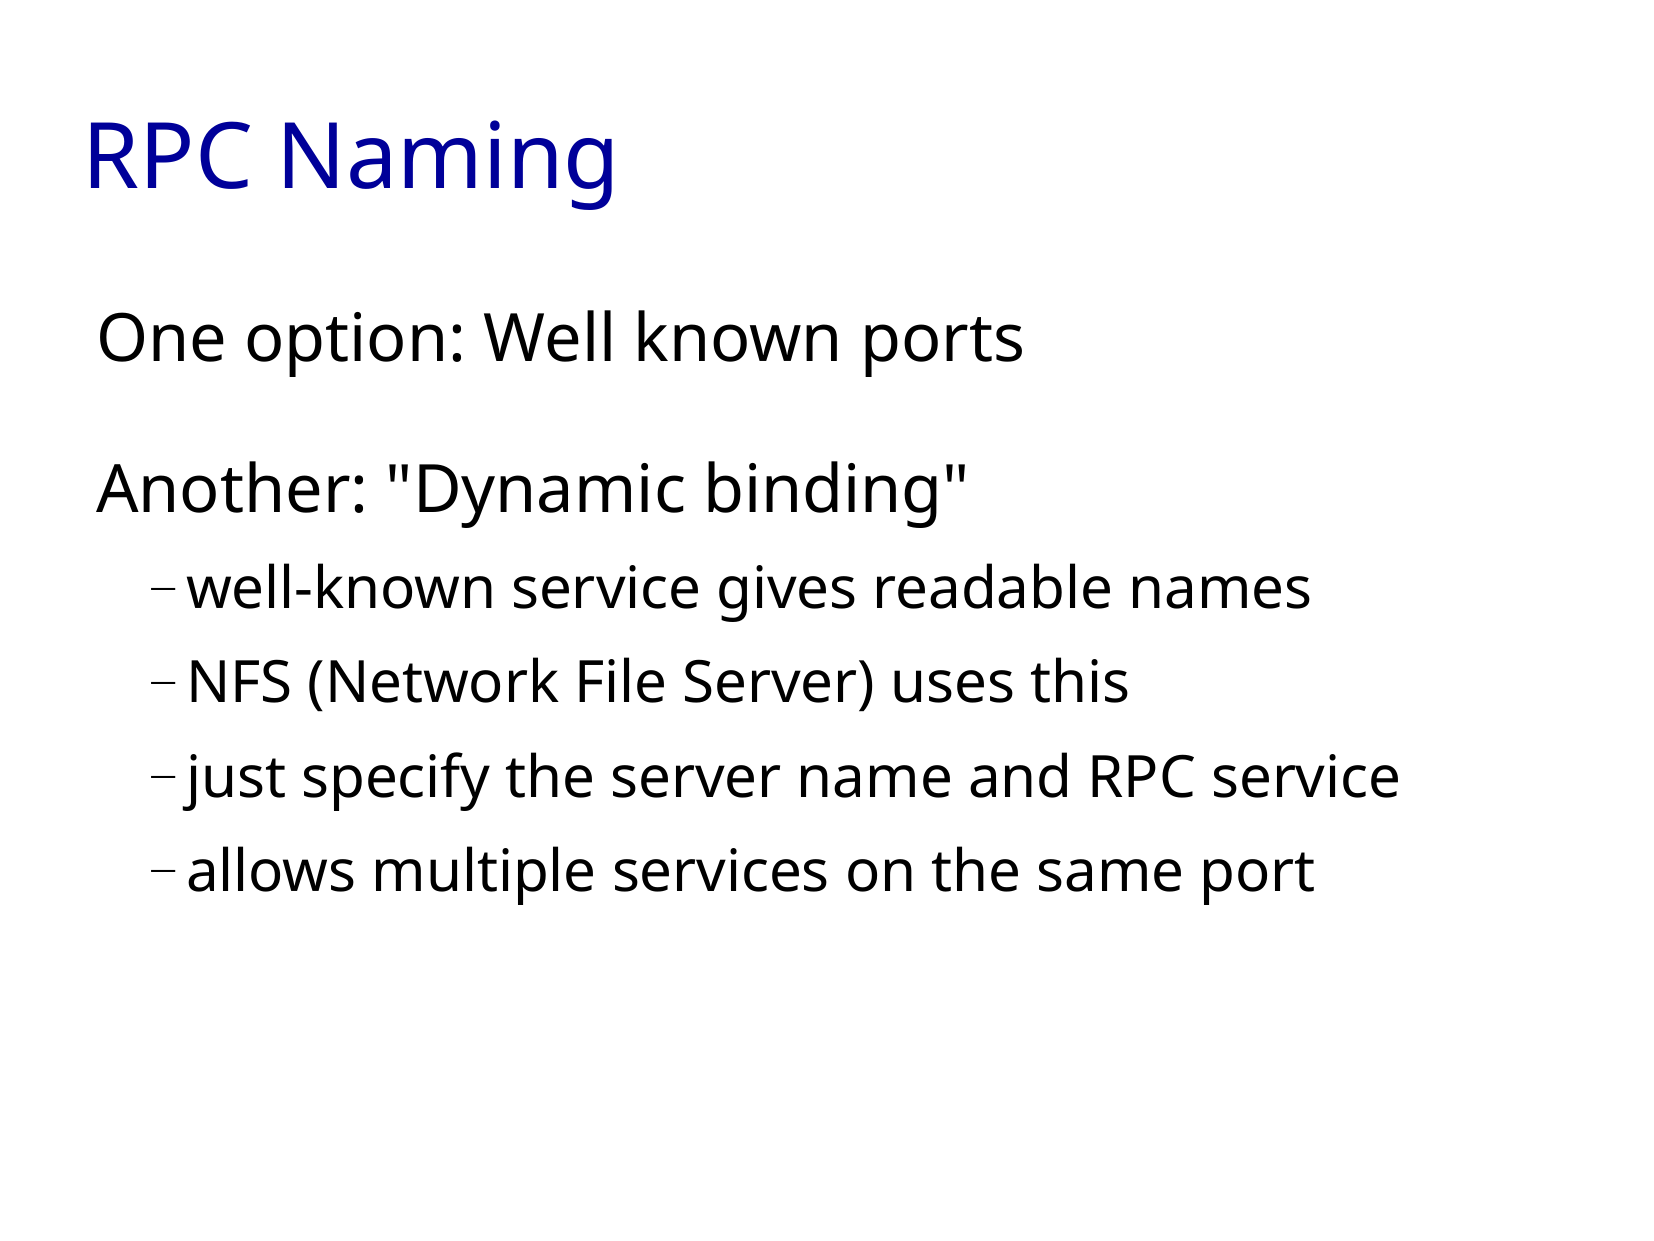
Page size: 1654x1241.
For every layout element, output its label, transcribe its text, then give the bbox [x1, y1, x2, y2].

title RPC Naming [82, 49, 1571, 257]
list One option: Well known ports Another: "Dynamic binding" well-known service gives readable names NFS (Network File Server) uses this just specify the server name and RPC service allows multiple services on the same port [60, 290, 1571, 1096]
